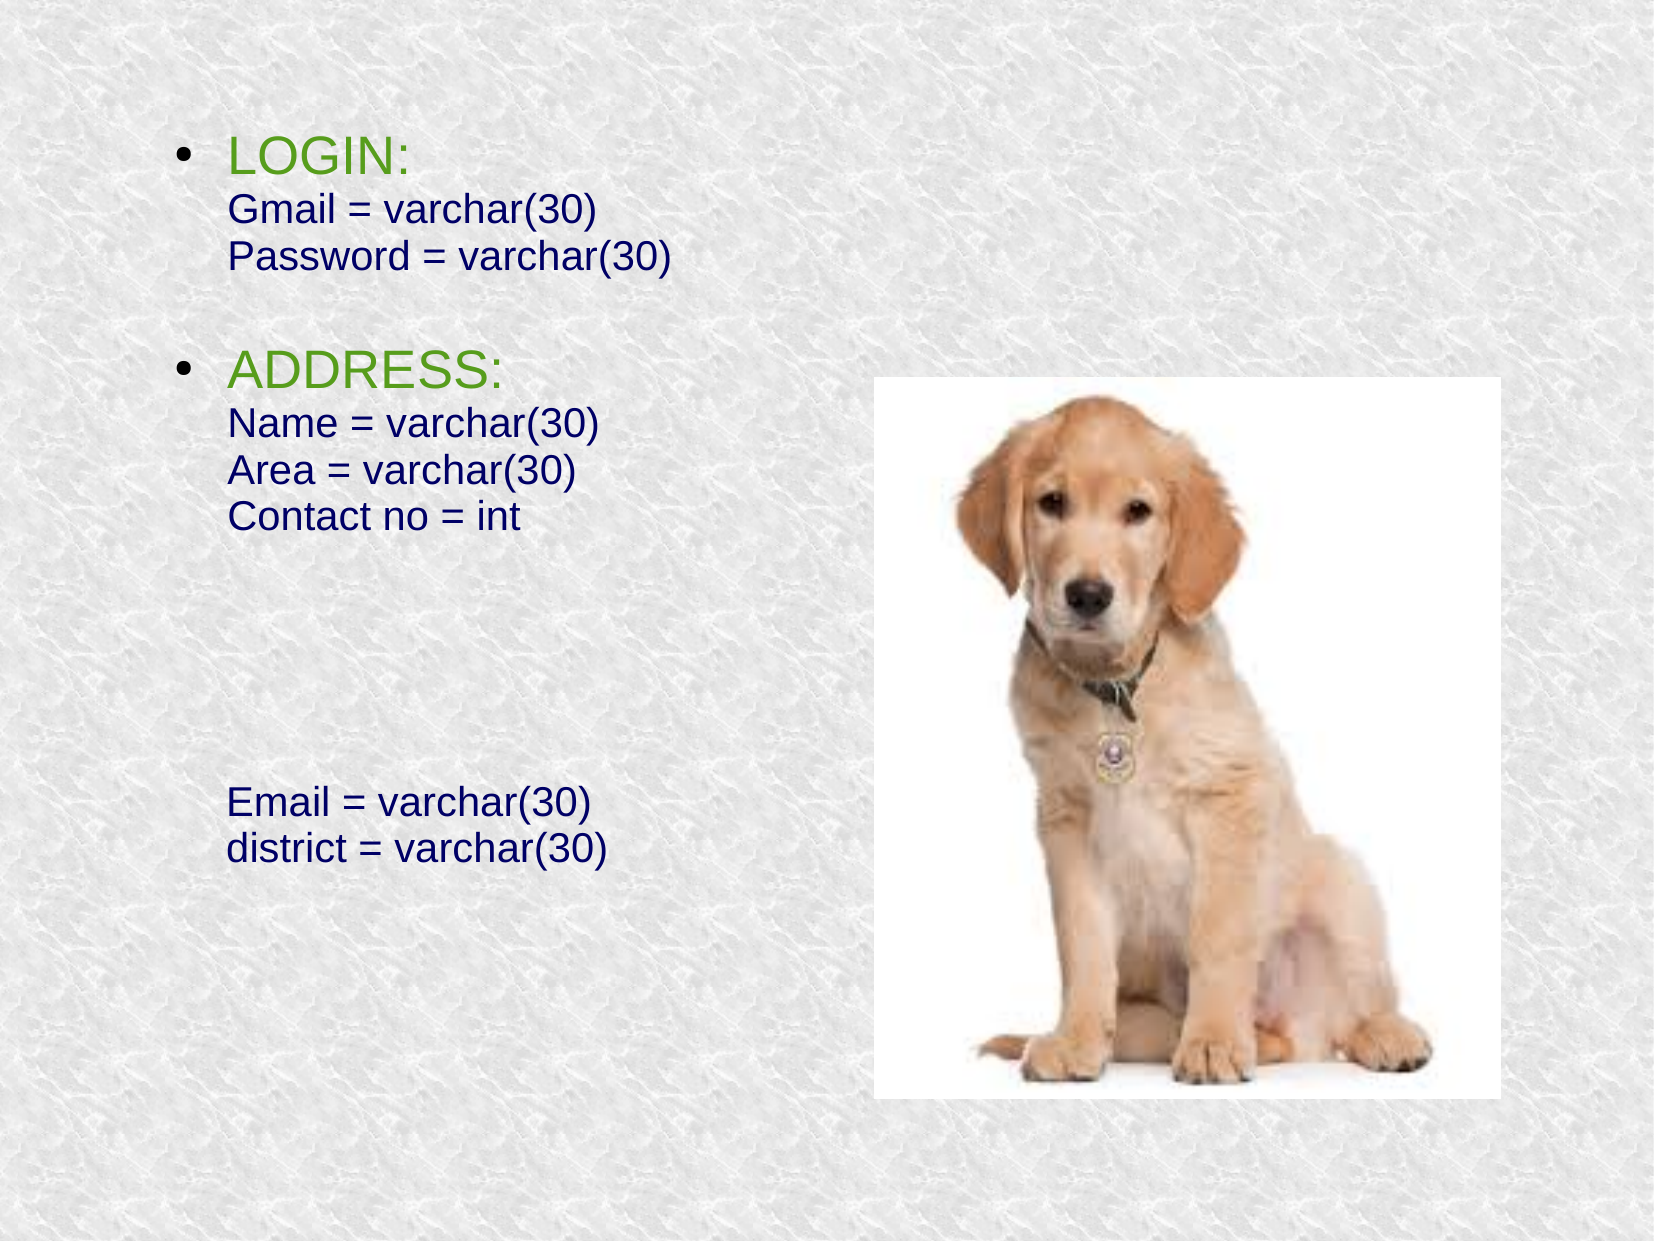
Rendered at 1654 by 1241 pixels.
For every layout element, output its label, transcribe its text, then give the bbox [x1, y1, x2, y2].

picture [0, 0, 1654, 1241]
text_box Email = varchar(30) district = varchar(30) [140, 771, 624, 910]
list [82, 290, 809, 634]
text_box LOGIN: Gmail = varchar(30) Password = varchar(30) ADDRESS: Name = varchar(30) Area = varchar(30) Contact no = int [141, 118, 688, 290]
text_box LOGIN: Gmail = varchar(30) Password = varchar(30) ADDRESS: Name = varchar(30) Area = varchar(30) Contact no = int [141, 634, 688, 1158]
